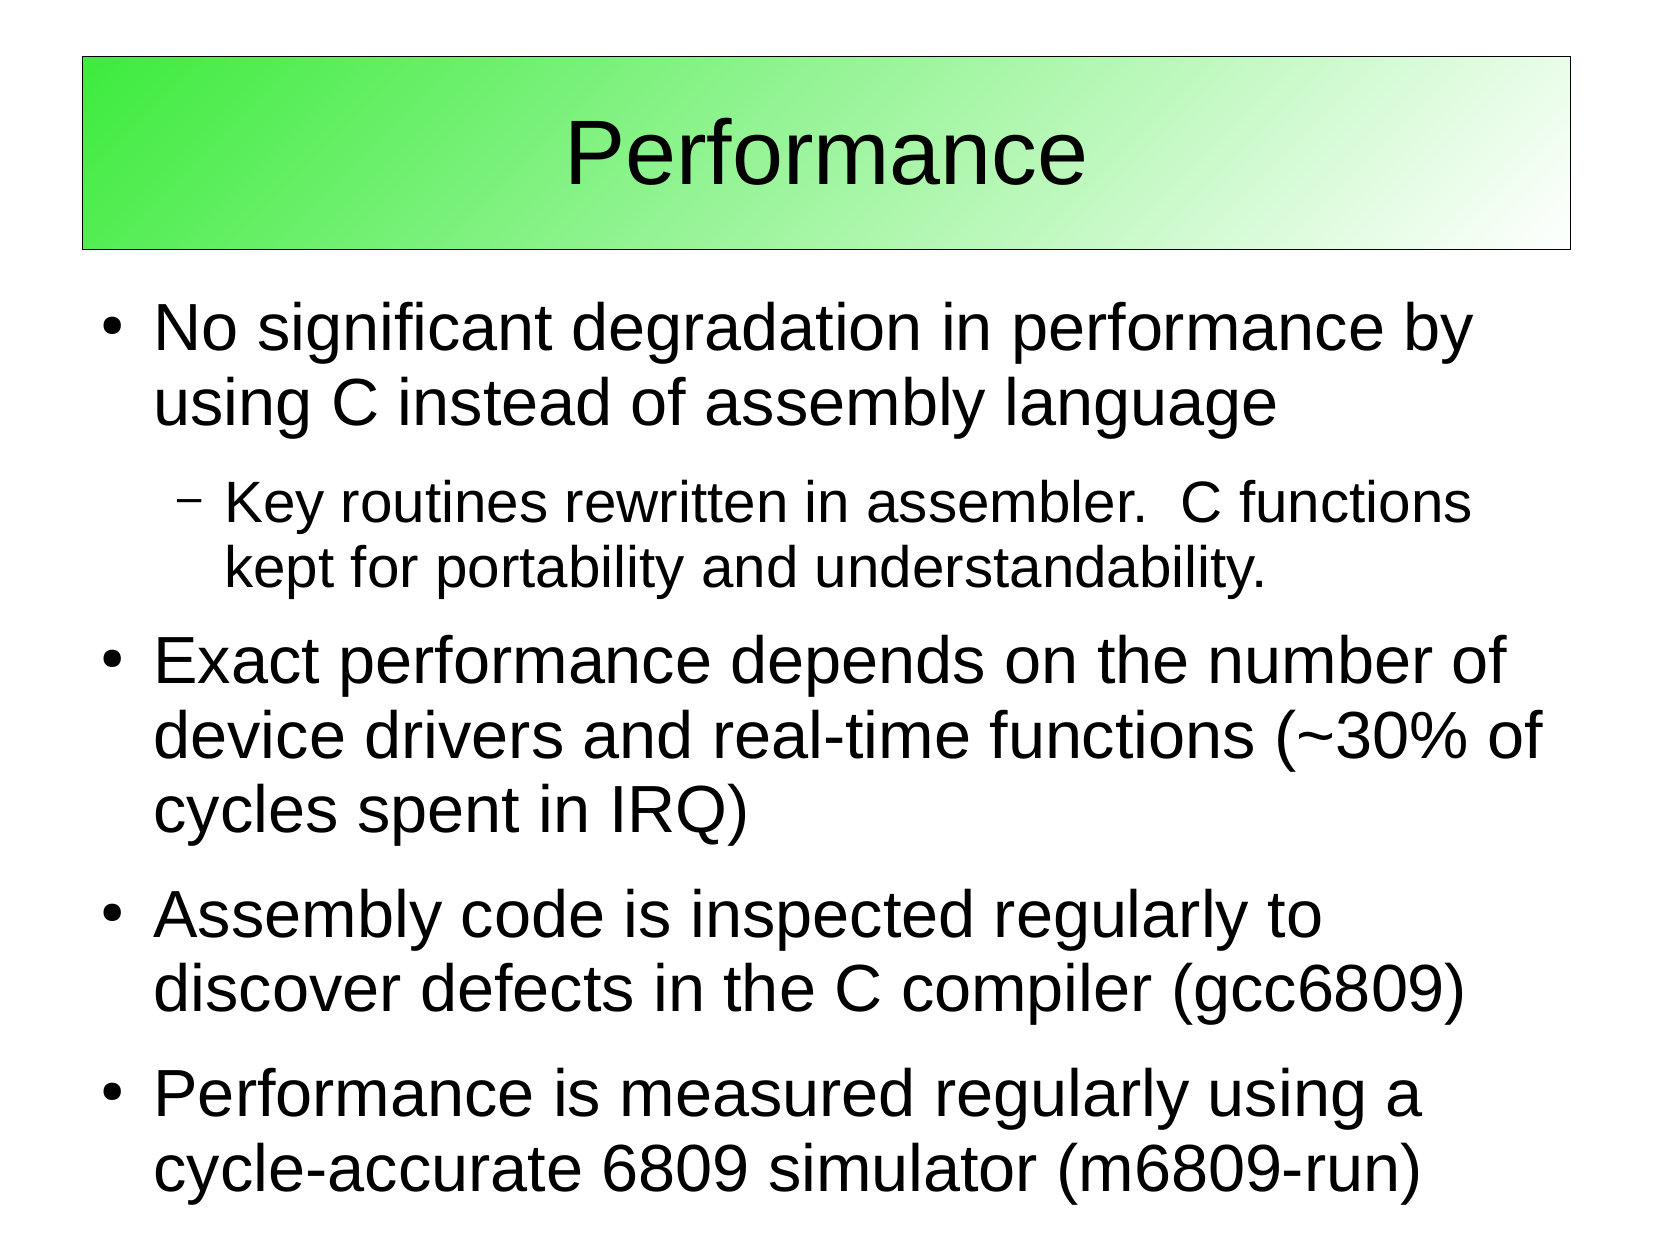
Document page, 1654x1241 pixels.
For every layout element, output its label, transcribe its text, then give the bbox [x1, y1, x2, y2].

title Performance [82, 56, 1571, 250]
list No significant degradation in performance by using C instead of assembly language Key routines rewritten in assembler. C functions kept for portability and understandability. Exact performance depends on the number of device drivers and real-time functions (~30% of cycles spent in IRQ) Assembly code is inspected regularly to discover defects in the C compiler (gcc6809) Performance is measured regularly using a cycle-accurate 6809 simulator (m6809-run) [82, 290, 1571, 1206]
